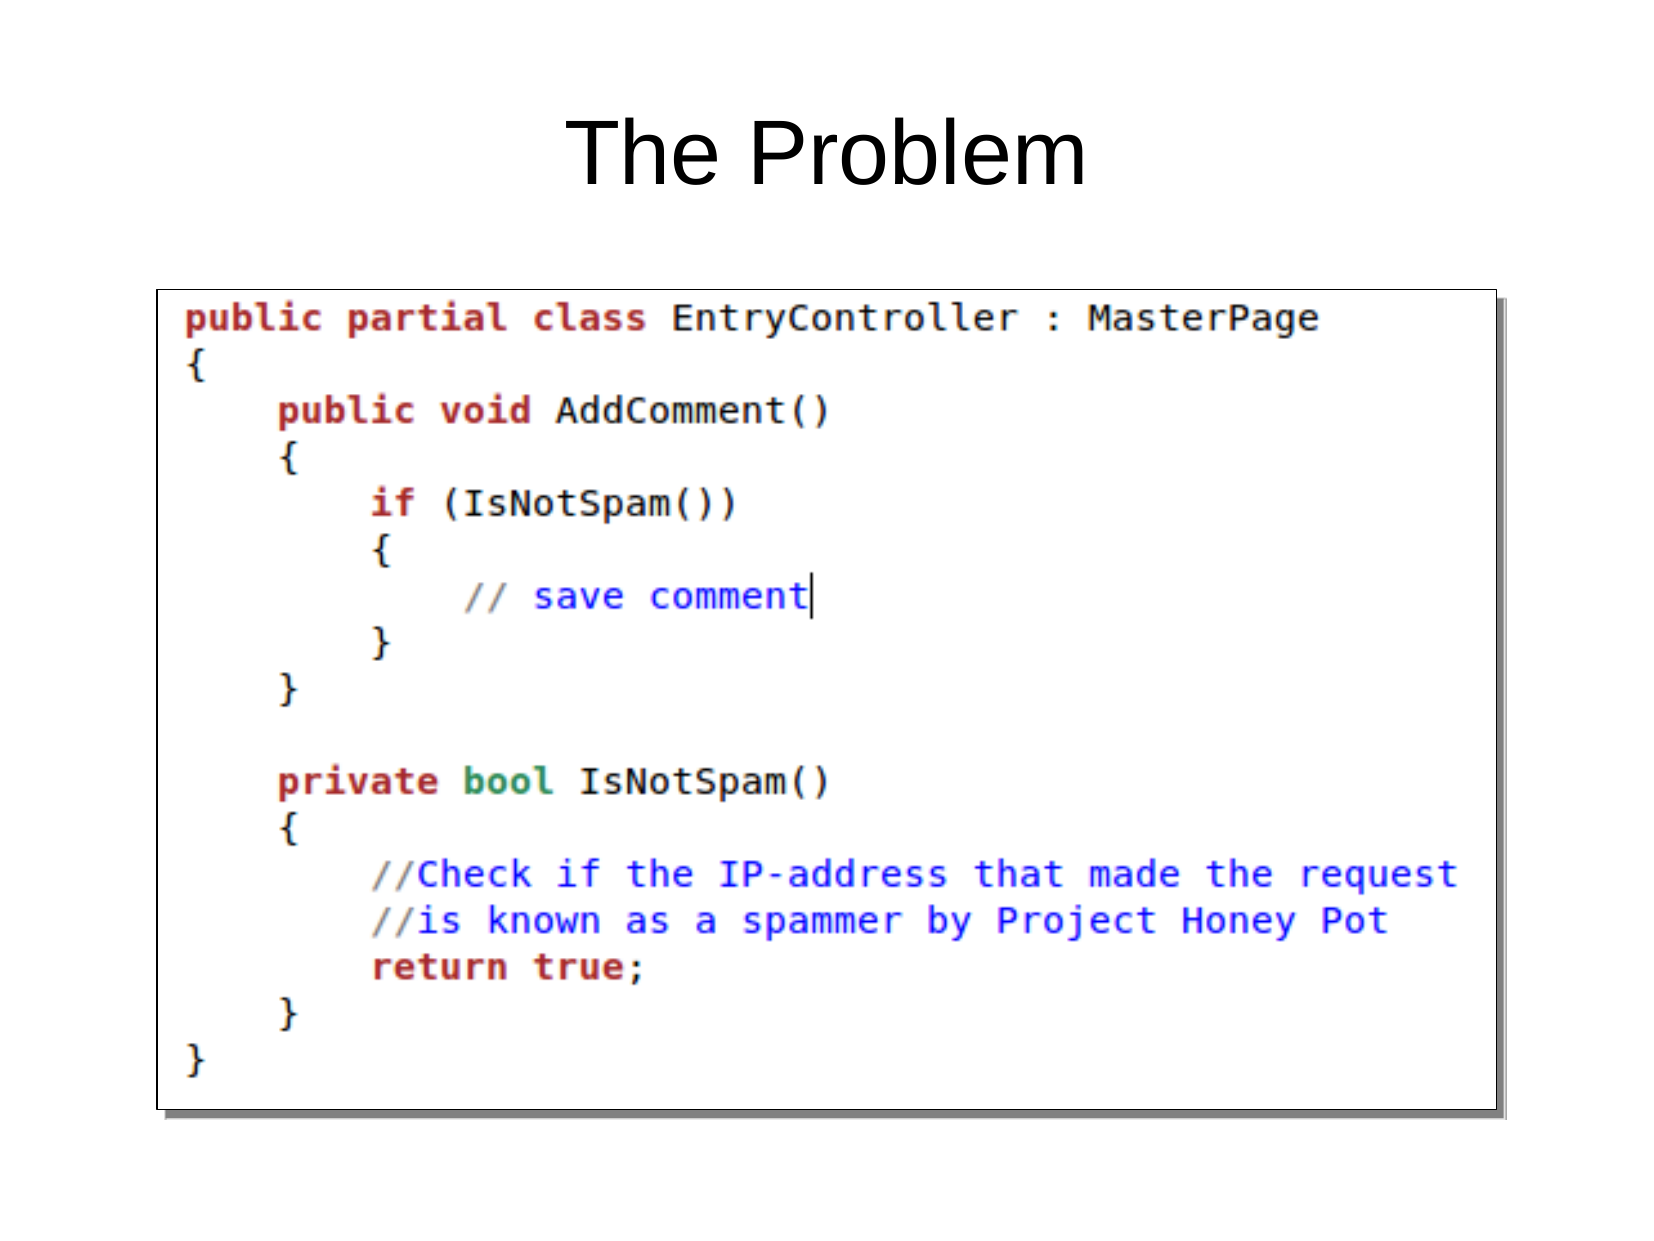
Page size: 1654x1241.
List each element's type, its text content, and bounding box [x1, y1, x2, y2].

picture [157, 290, 1496, 1109]
title The Problem [82, 49, 1571, 257]
